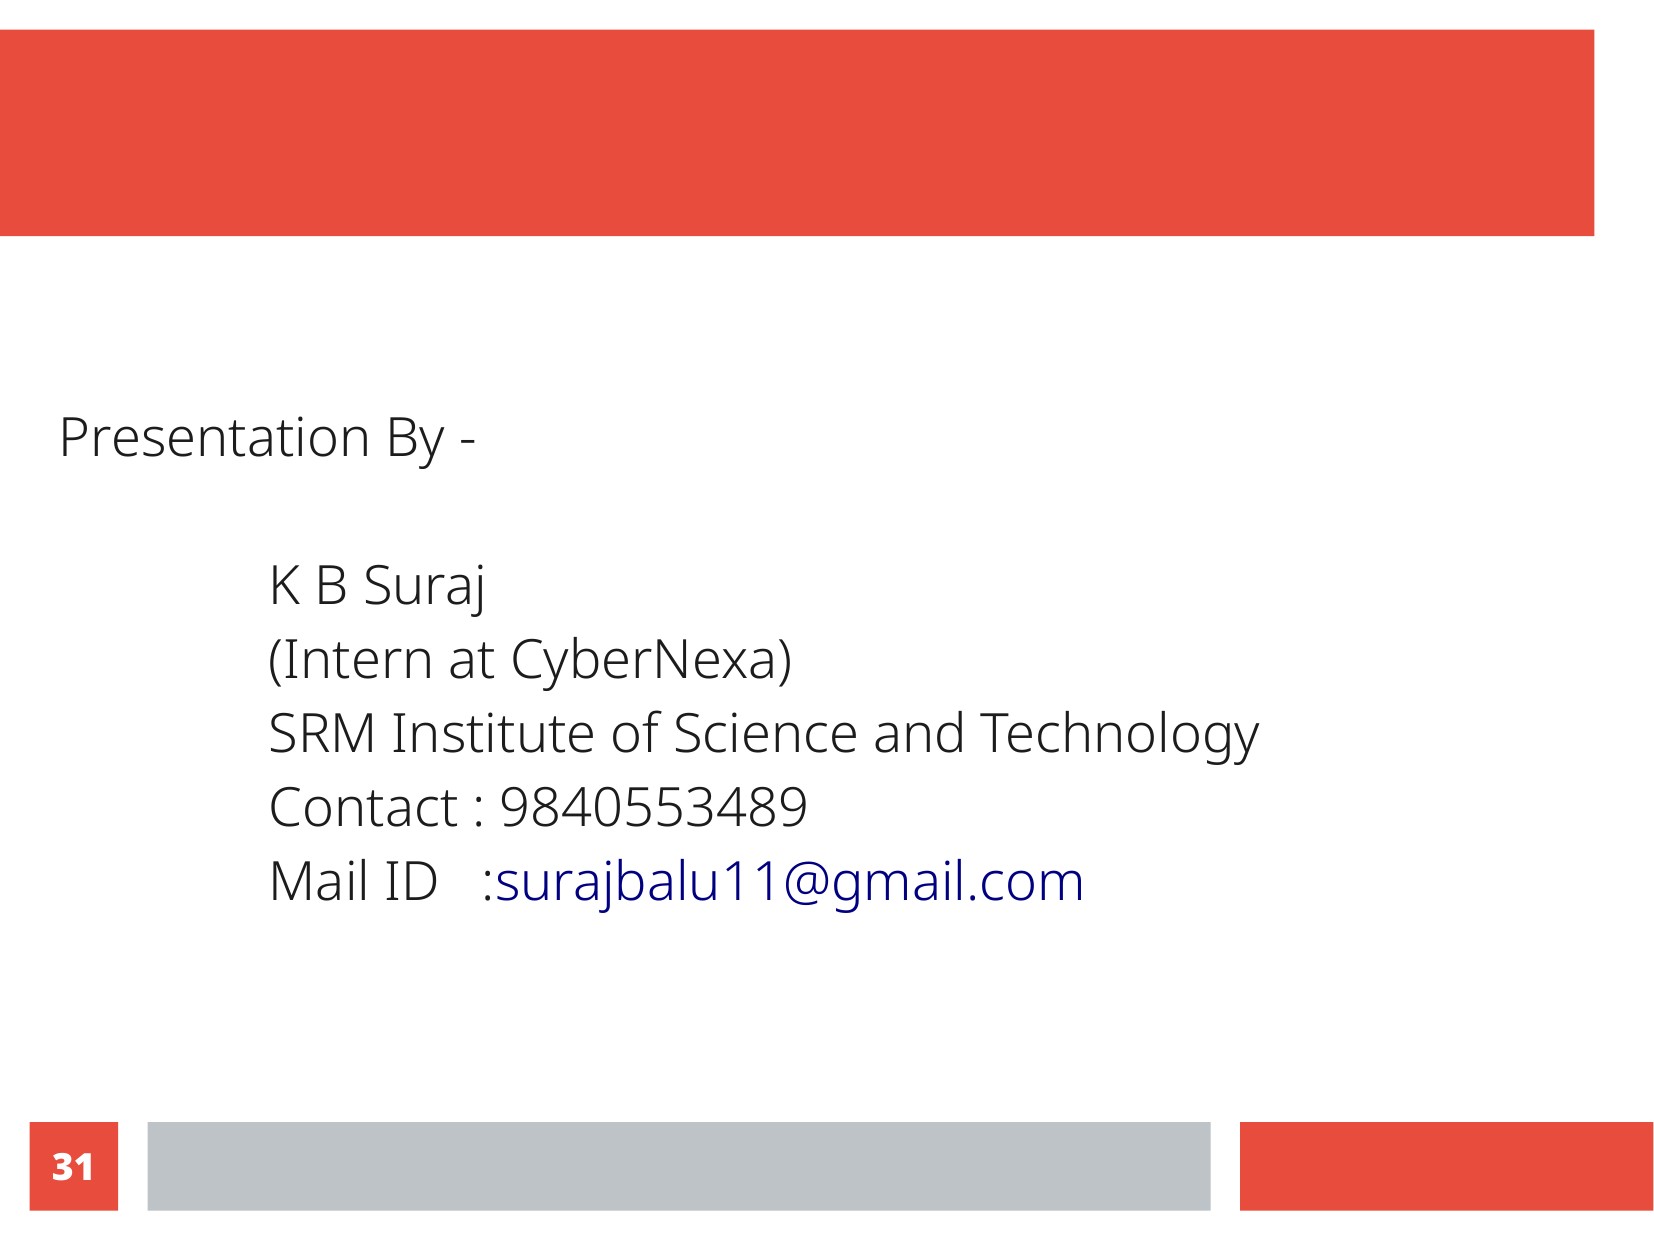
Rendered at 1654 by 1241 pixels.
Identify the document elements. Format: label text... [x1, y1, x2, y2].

subtitle Presentation By - K B Suraj (Intern at CyberNexa) SRM Institute of Science and Technology Contact : 9840553489 Mail ID :surajbalu11@gmail.com [59, 324, 1565, 1093]
